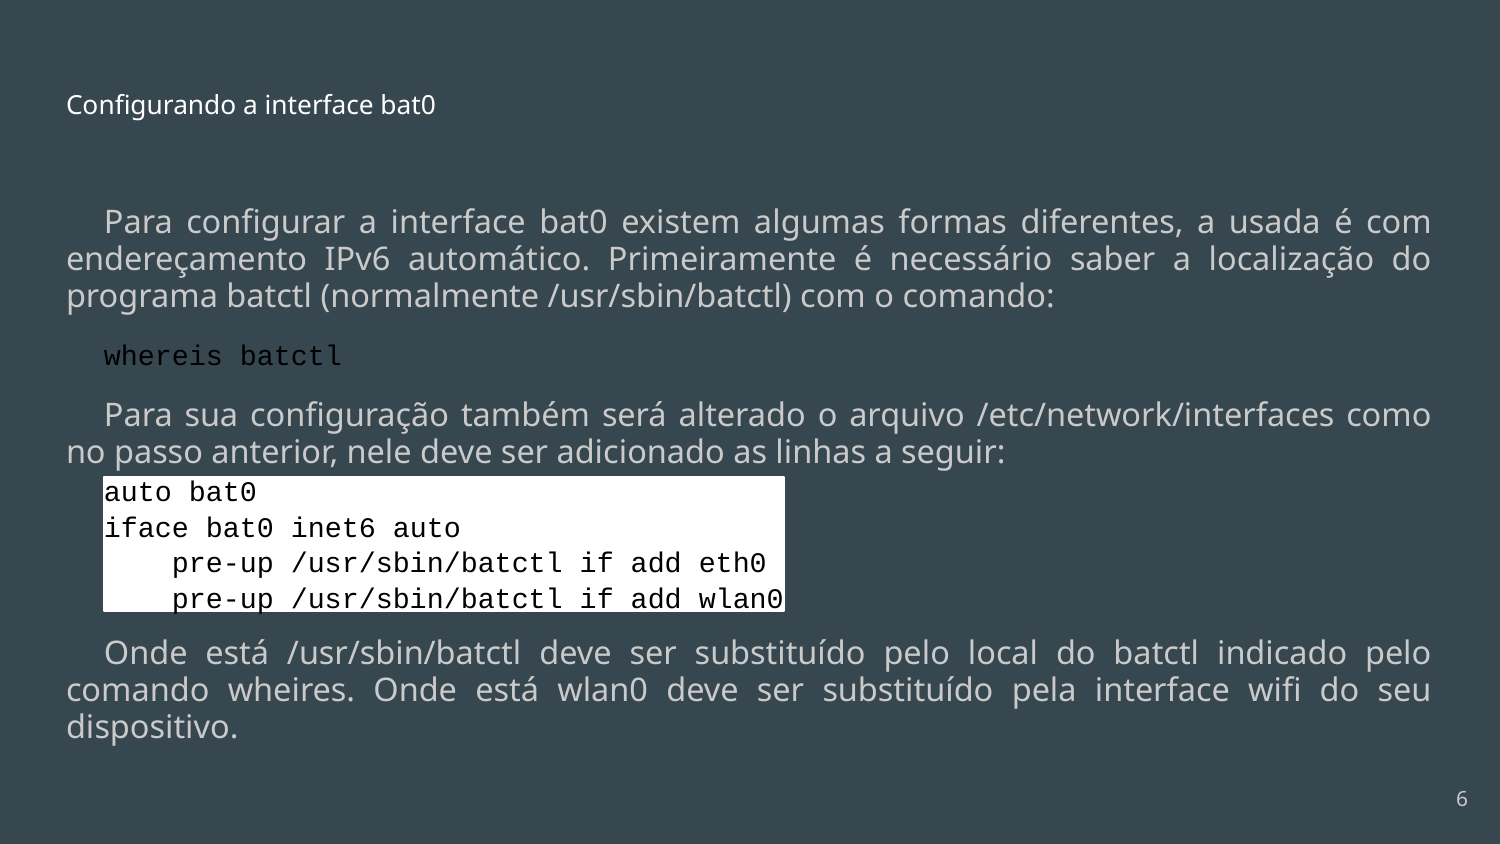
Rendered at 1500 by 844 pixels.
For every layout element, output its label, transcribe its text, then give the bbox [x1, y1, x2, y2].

slide_number <number> [1392, 767, 1483, 833]
list Para configurar a interface bat0 existem algumas formas diferentes, a usada é com endereçamento IPv6 automático. Primeiramente é necessário saber a localização do programa batctl (normalmente /usr/sbin/batctl) com o comando: whereis batctl Para sua configuração também será alterado o arquivo /etc/network/interfaces como no passo anterior, nele deve ser adicionado as linhas a seguir: auto bat0 iface bat0 inet6 auto pre-up /usr/sbin/batctl if add eth0 pre-up /usr/sbin/batctl if add wlan0 Onde está /usr/sbin/batctl deve ser substituído pelo local do batctl indicado pelo comando wheires. Onde está wlan0 deve ser substituído pela interface wifi do seu dispositivo. [51, 189, 1449, 750]
title Configurando a interface bat0 [51, 72, 1449, 167]
